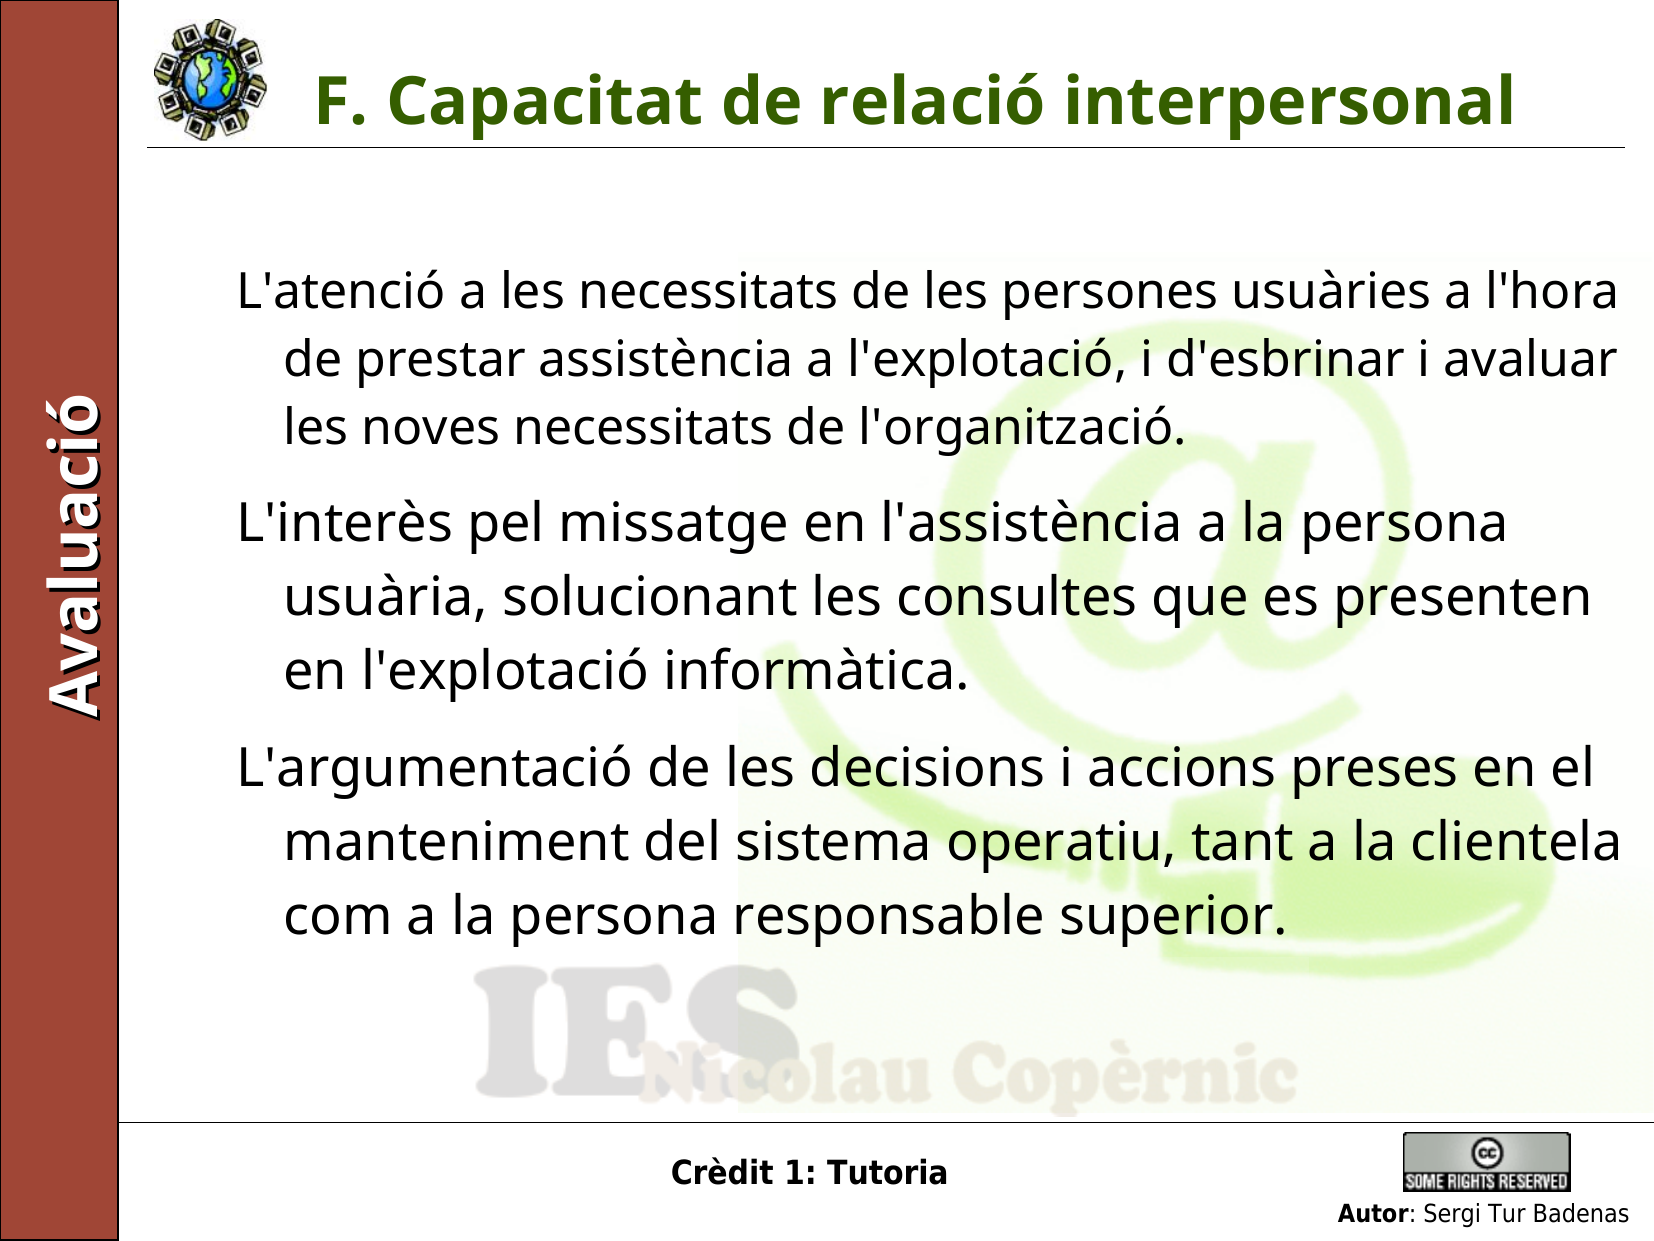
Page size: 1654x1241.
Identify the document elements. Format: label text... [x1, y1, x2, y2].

list L'atenció a les necessitats de les persones usuàries a l'hora de prestar assistència a l'explotació, i d'esbrinar i avaluar les noves necessitats de l'organització. L'interès pel missatge en l'assistència a la persona usuària, solucionant les consultes que es presenten en l'explotació informàtica. L'argumentació de les decisions i accions preses en el manteniment del sistema operatiu, tant a la clientela com a la persona responsable superior. [141, 254, 1630, 1090]
picture [466, 252, 1654, 1117]
picture [1403, 1132, 1571, 1192]
title F. Capacitat de relació interpersonal [171, 56, 1654, 141]
picture [154, 19, 268, 142]
